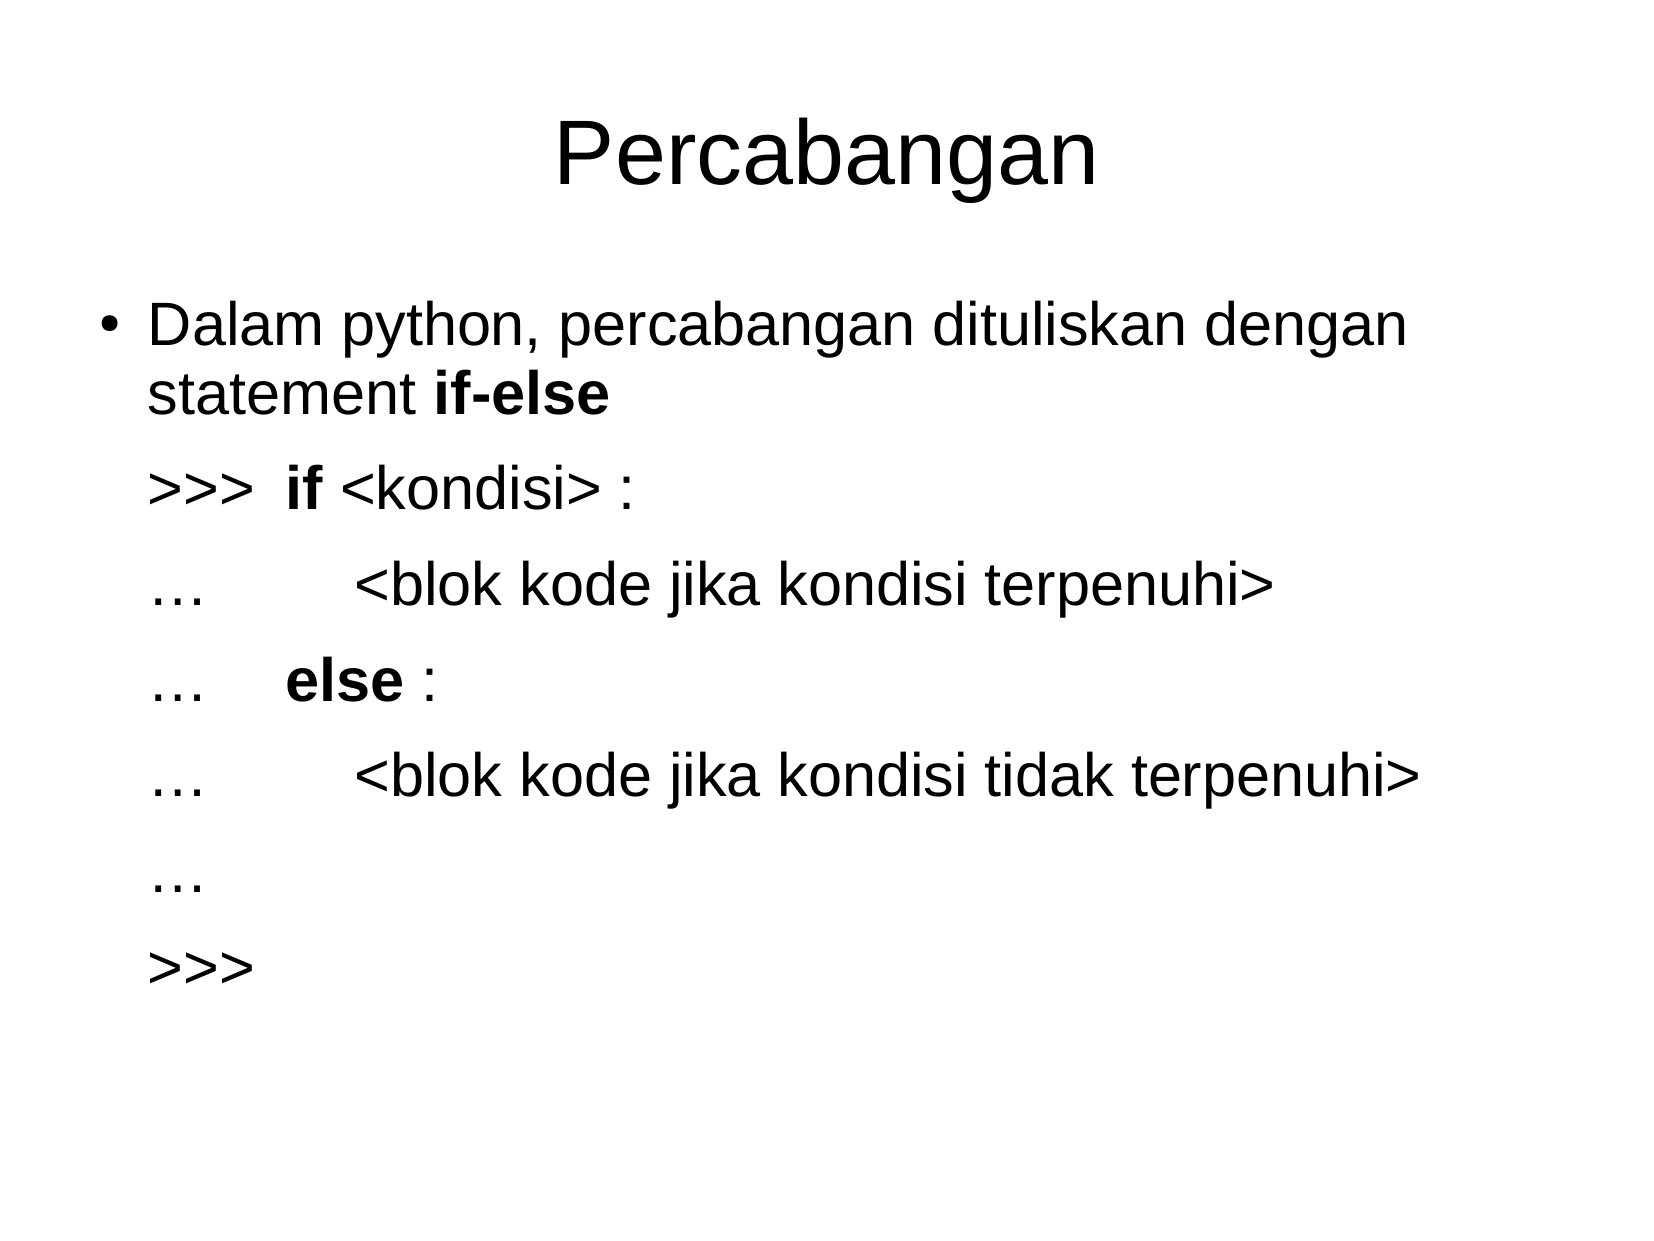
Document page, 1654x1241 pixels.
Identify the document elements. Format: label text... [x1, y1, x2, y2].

title Percabangan [82, 49, 1571, 257]
list Dalam python, percabangan dituliskan dengan statement if-else >>> if <kondisi> : … <blok kode jika kondisi terpenuhi> … else : … <blok kode jika kondisi tidak terpenuhi> … >>> [82, 290, 1571, 1010]
